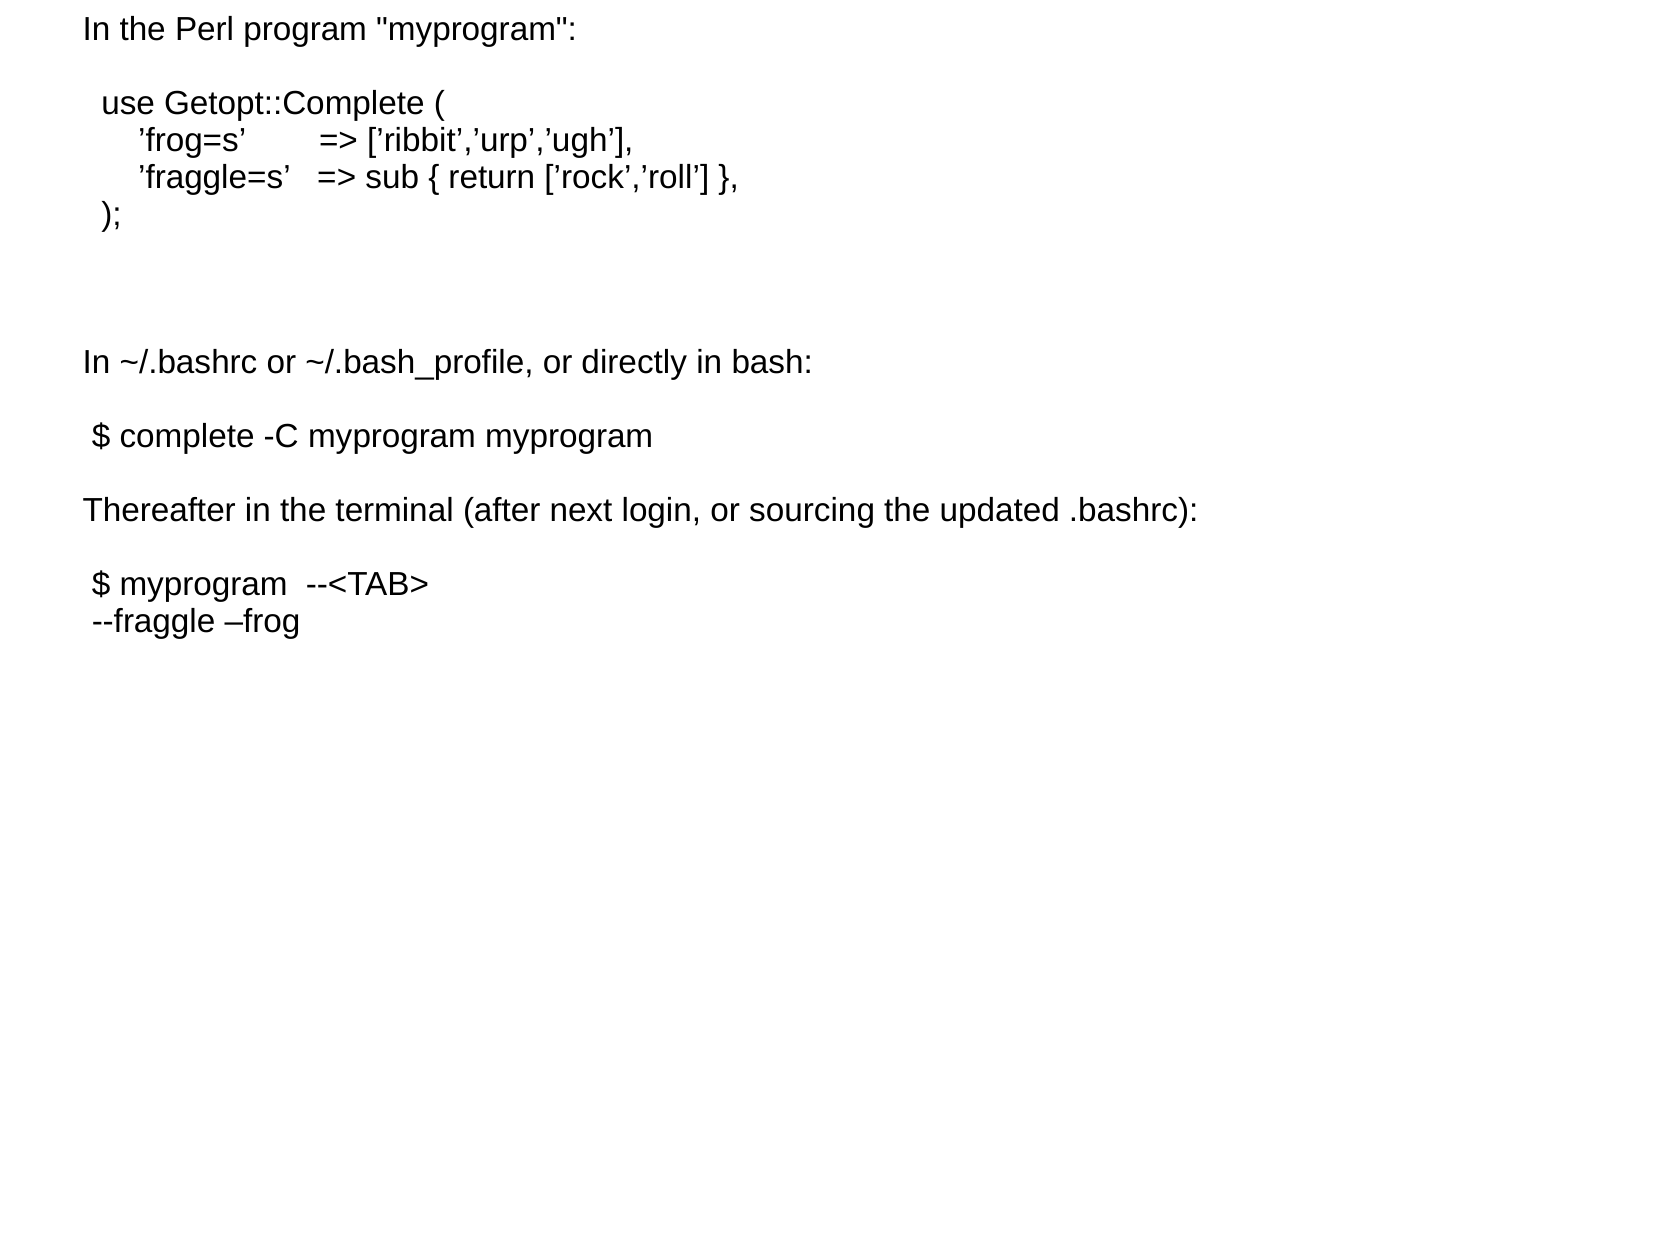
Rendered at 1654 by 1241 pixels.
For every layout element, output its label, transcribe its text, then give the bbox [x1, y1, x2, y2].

subtitle In the Perl program "myprogram": use Getopt::Complete ( ’frog=s’ => [’ribbit’,’urp’,’ugh’], ’fraggle=s’ => sub { return [’rock’,’roll’] }, ); In ~/.bashrc or ~/.bash_profile, or directly in bash: $ complete ‐C myprogram myprogram Thereafter in the terminal (after next login, or sourcing the updated .bashrc): $ myprogram --<TAB> --fraggle –frog [82, 10, 1571, 1070]
